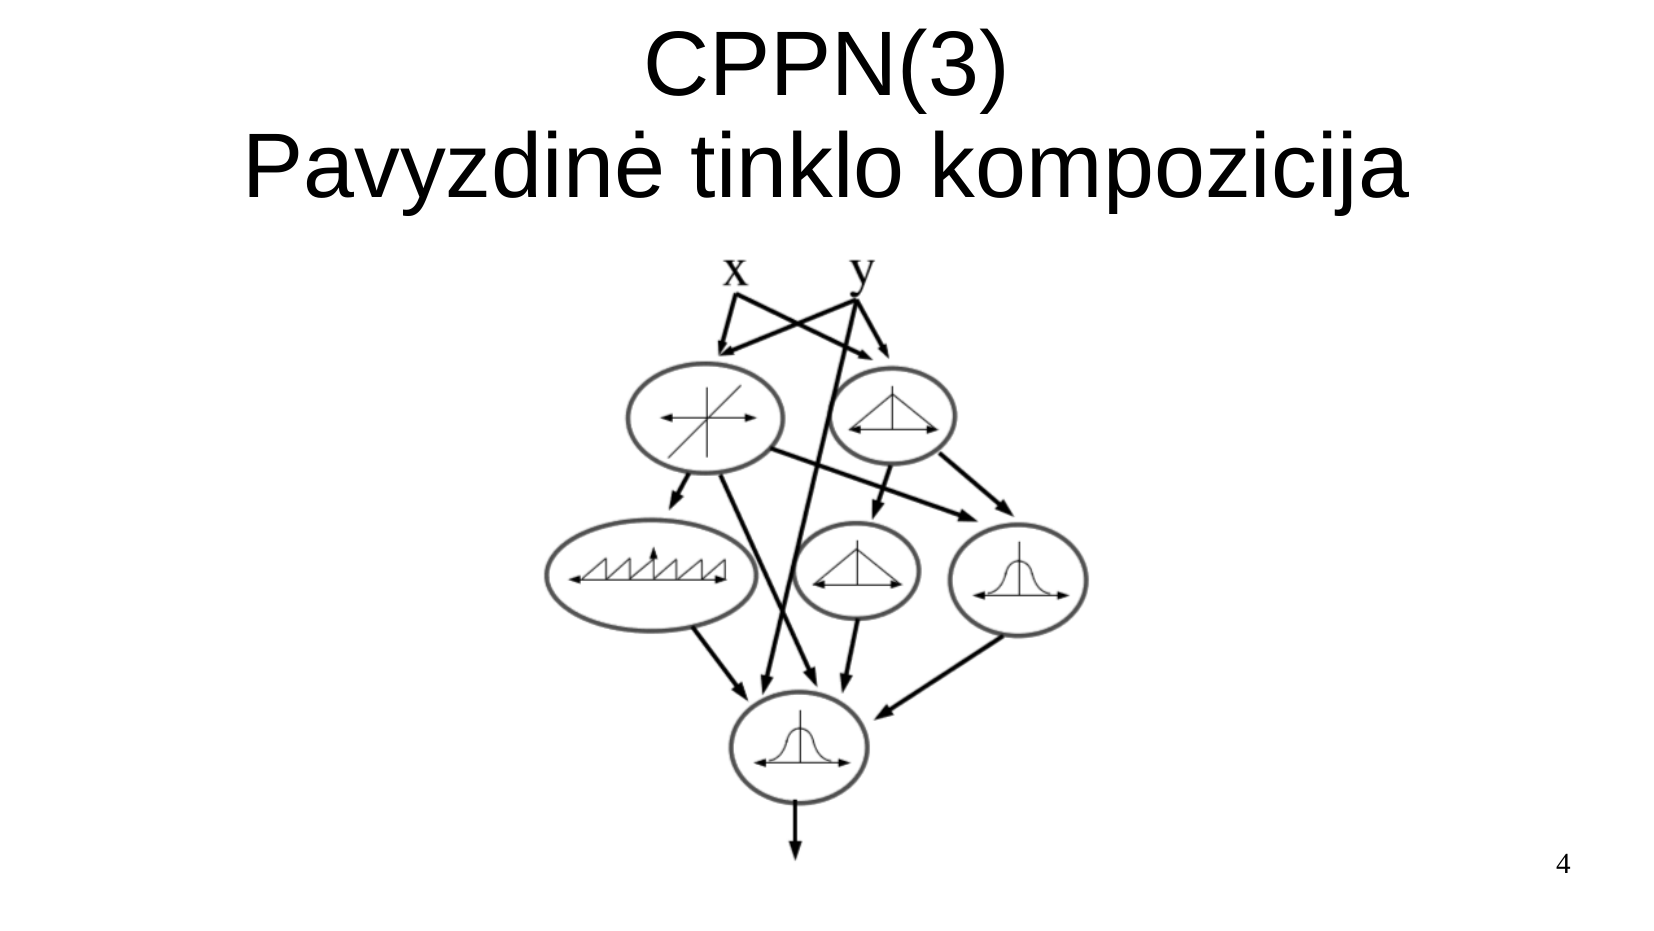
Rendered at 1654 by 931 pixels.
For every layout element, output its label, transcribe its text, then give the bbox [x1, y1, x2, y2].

picture [450, 214, 1141, 871]
title CPPN(3) Pavyzdinė tinklo kompozicija [82, 12, 1571, 218]
